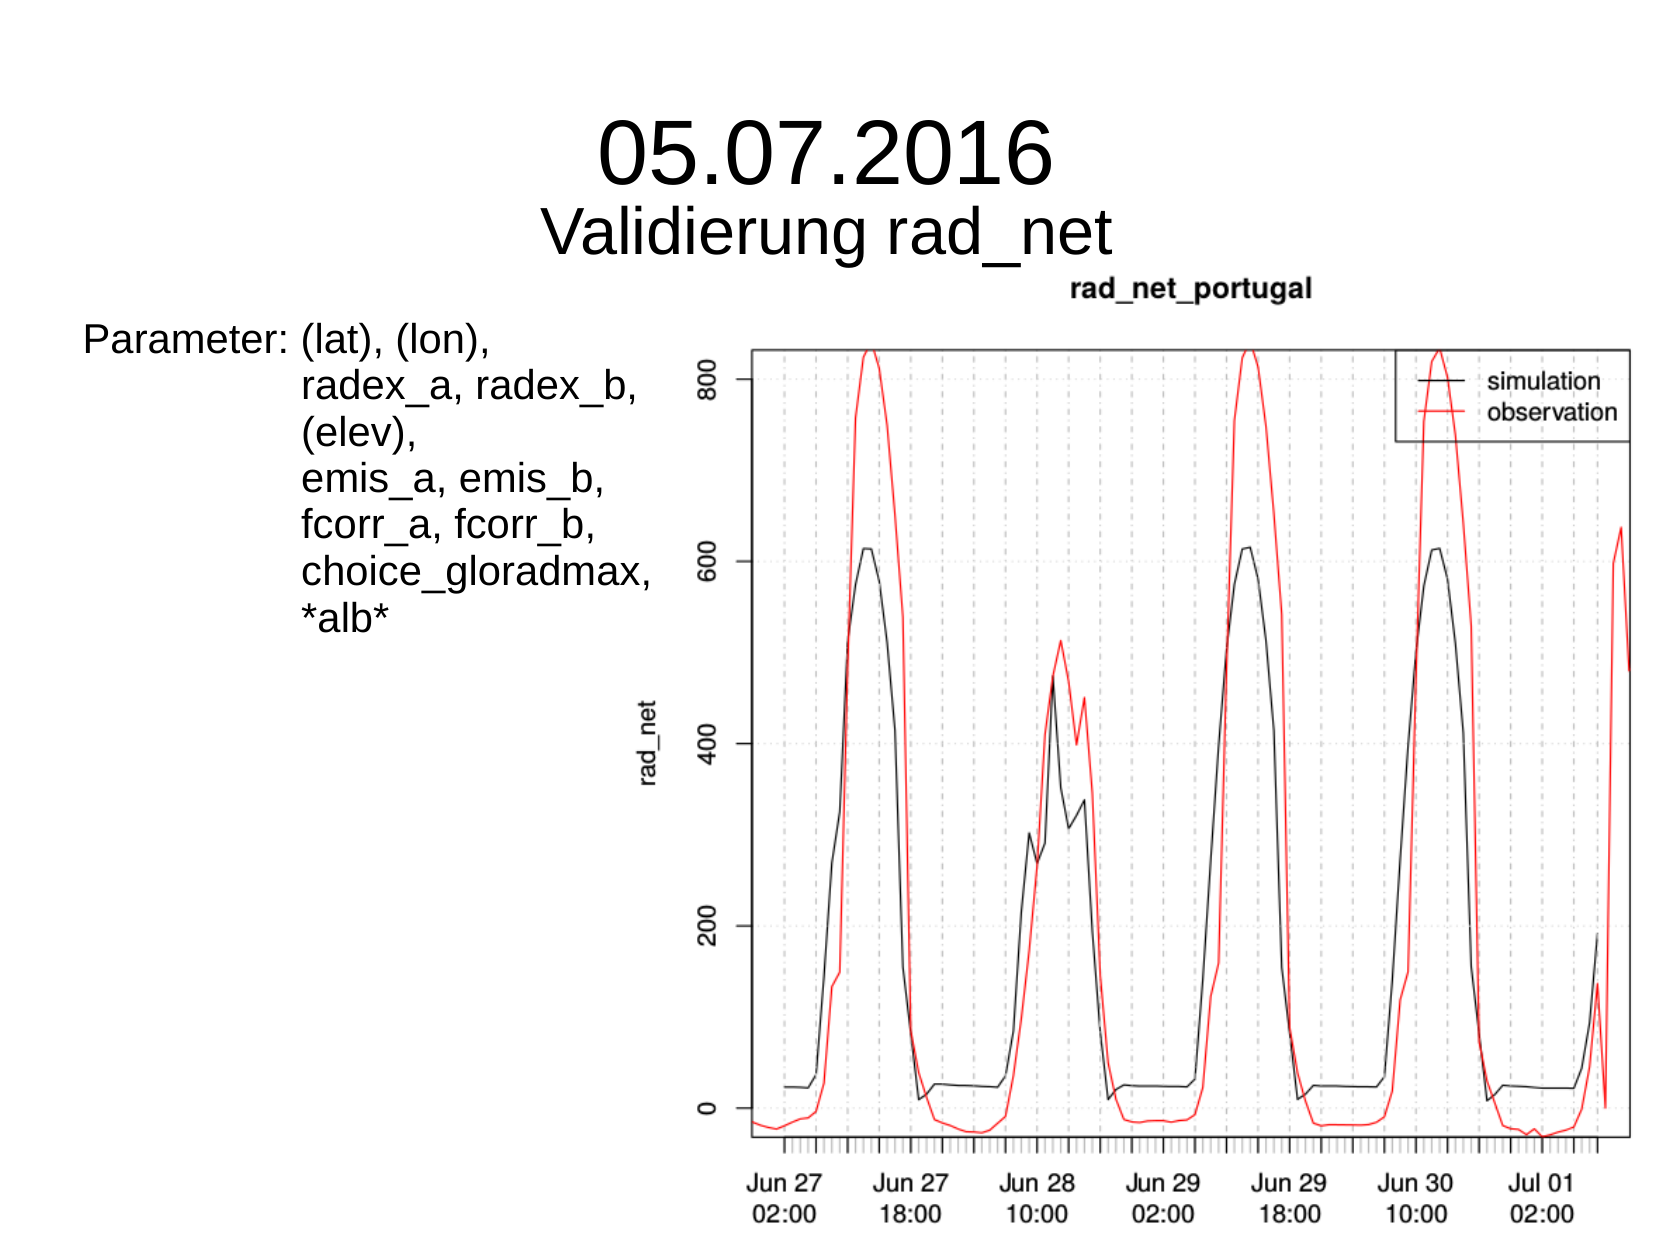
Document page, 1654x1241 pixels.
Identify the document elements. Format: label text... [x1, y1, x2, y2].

picture [630, 228, 1654, 1241]
subtitle Validierung rad_net Parameter: (lat), (lon), radex_a, radex_b, (elev), emis_a, emis_b, fcorr_a, fcorr_b, choice_gloradmax, *alb* [82, 189, 1571, 1111]
title 05.07.2016 [82, 49, 1571, 189]
